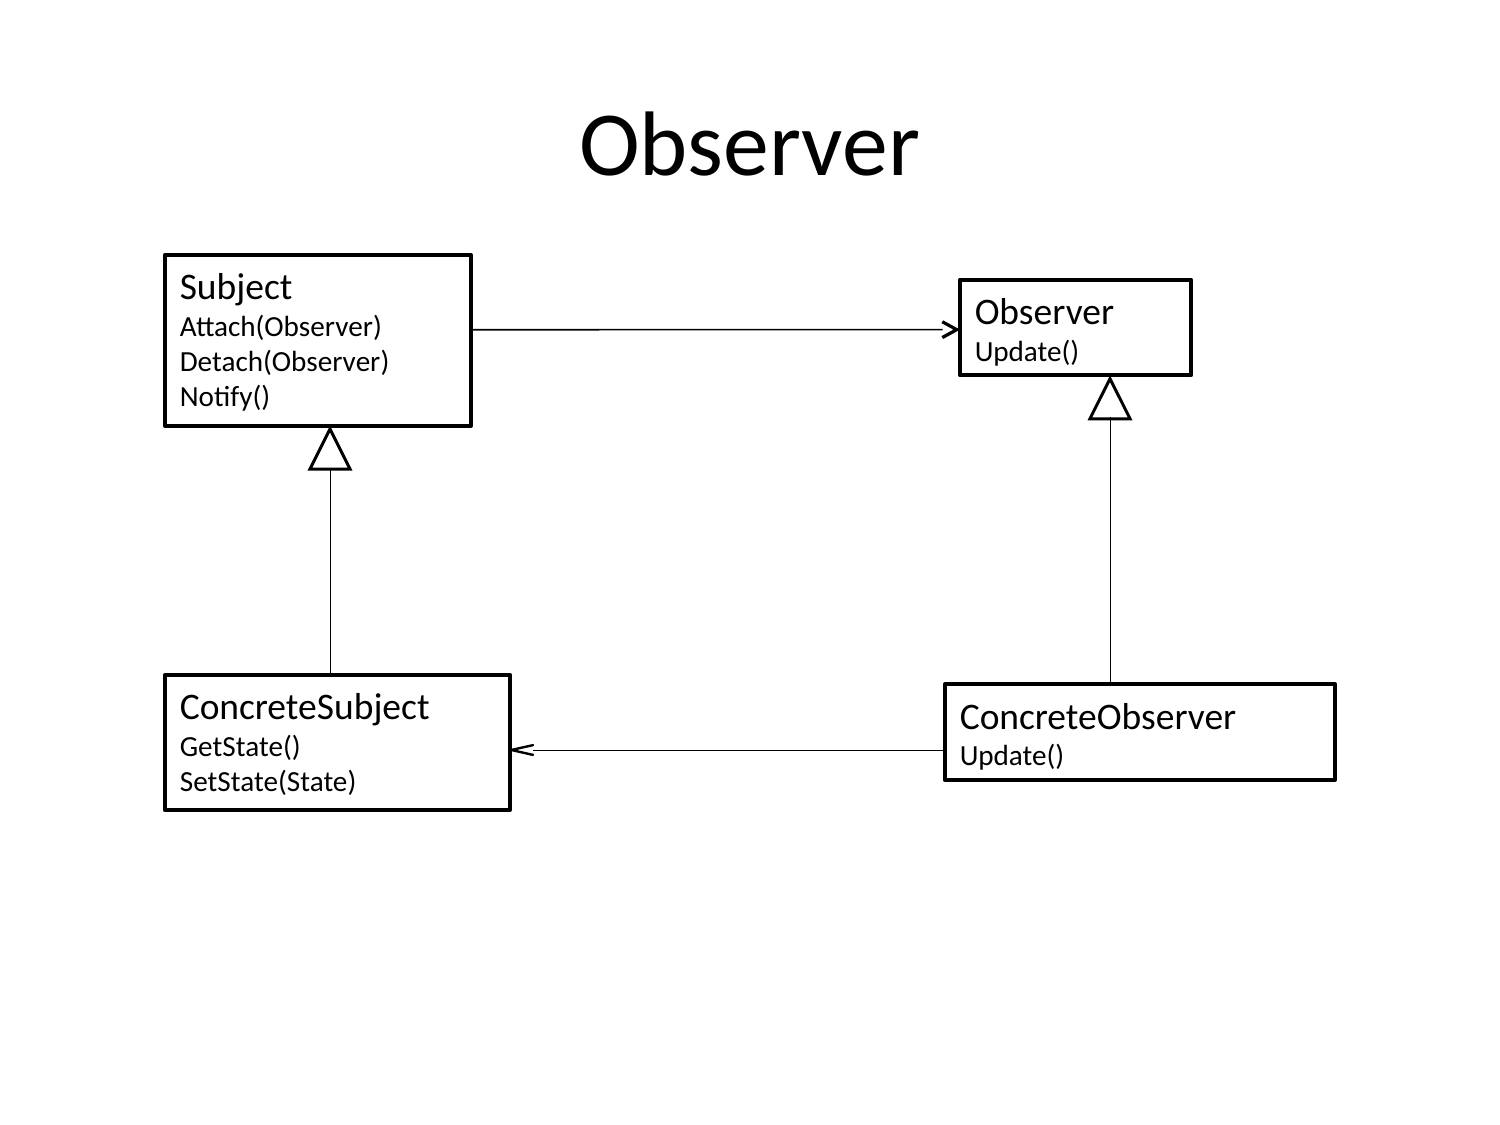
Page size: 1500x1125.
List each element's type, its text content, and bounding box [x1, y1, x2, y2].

text_box ConcreteSubject GetState() SetState(State) [165, 675, 511, 811]
text_box Subject Attach(Observer) Detach(Observer) Notify() [165, 254, 471, 426]
title Observer [75, 45, 1425, 233]
text_box Observer Update() [960, 279, 1191, 376]
text_box ConcreteObserver Update() [945, 684, 1336, 781]
